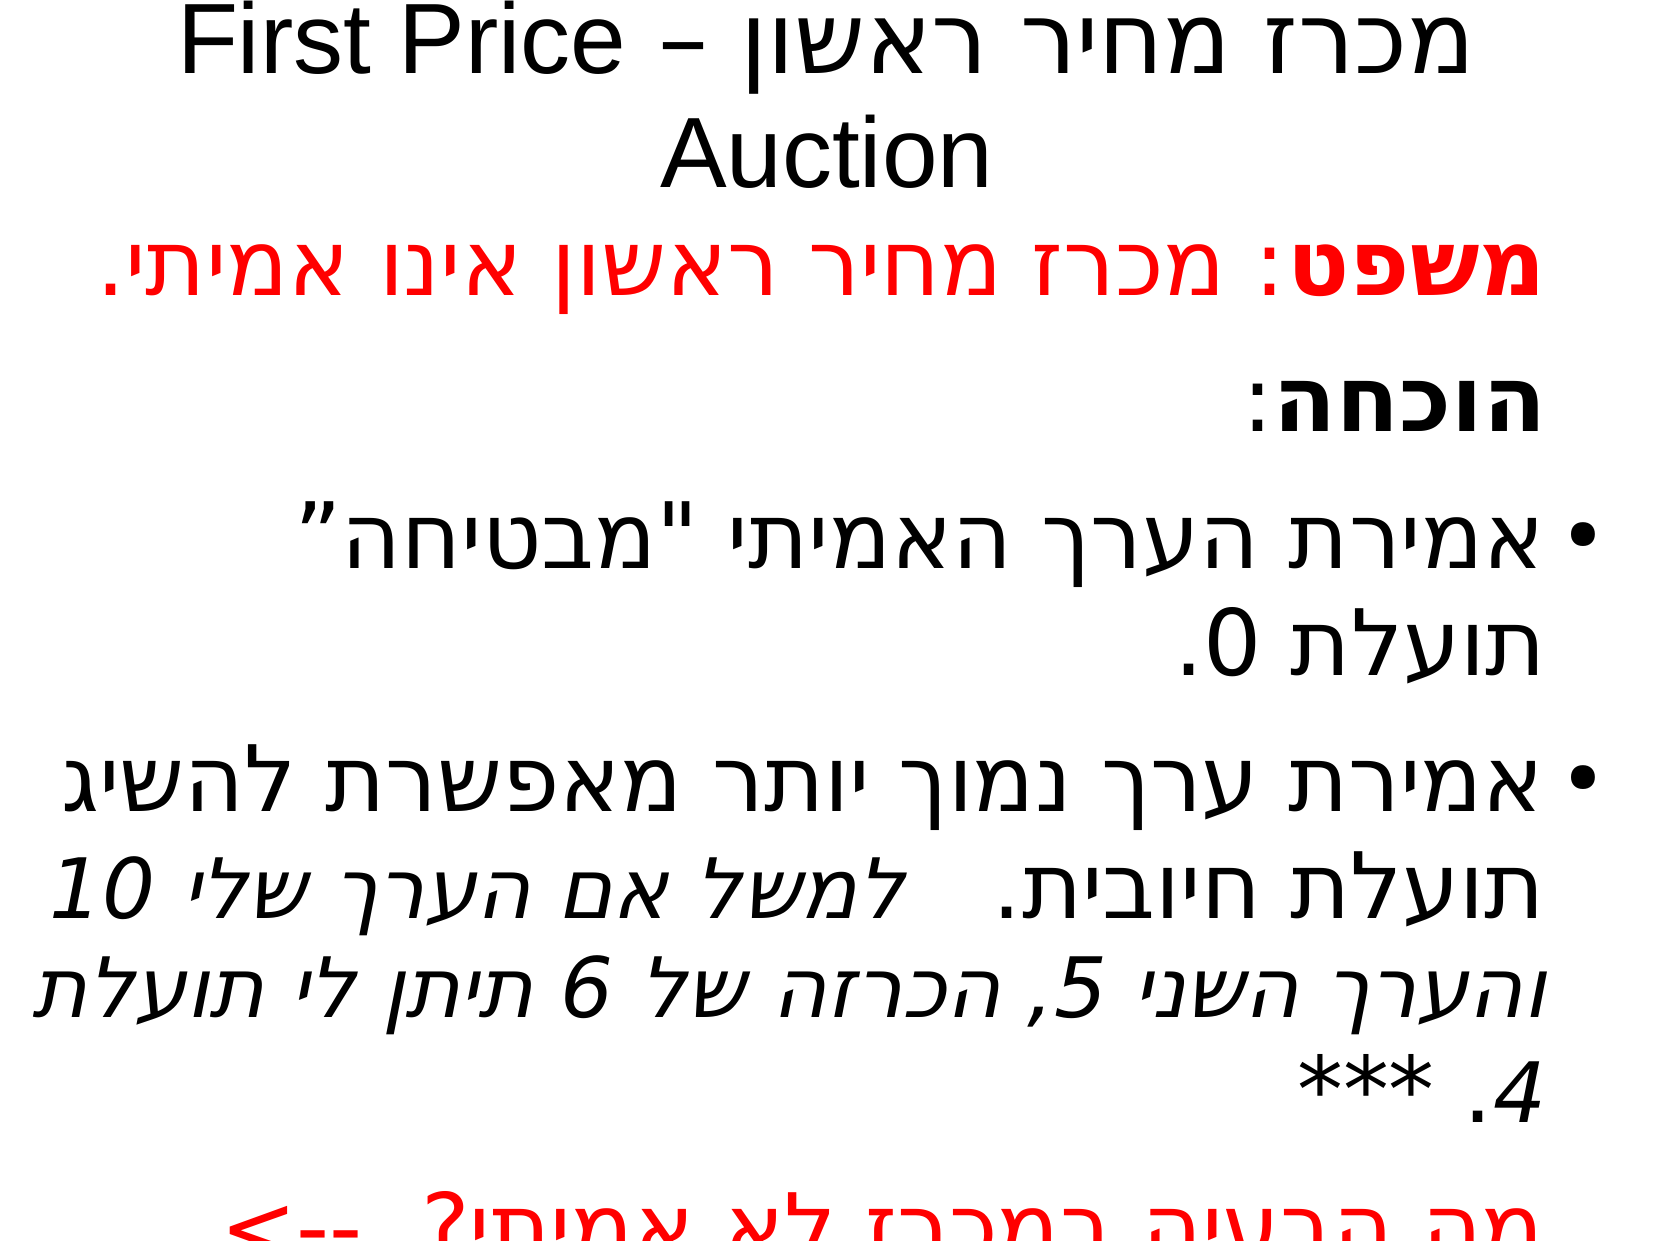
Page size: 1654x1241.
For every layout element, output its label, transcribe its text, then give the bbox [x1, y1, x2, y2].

list משפט: מכרז מחיר ראשון אינו אמיתי. הוכחה: אמירת הערך האמיתי "מבטיחה” תועלת 0. אמירת ערך נמוך יותר מאפשרת להשיג תועלת חיובית. למשל אם הערך שלי 10 והערך השני 5, הכרזה של 6 תיתן לי תועלת 4. *** מה הבעיה במכרז לא אמיתי? --> [27, 210, 1618, 1241]
title מכרז מחיר ראשון – First Price Auction [0, 0, 1654, 189]
